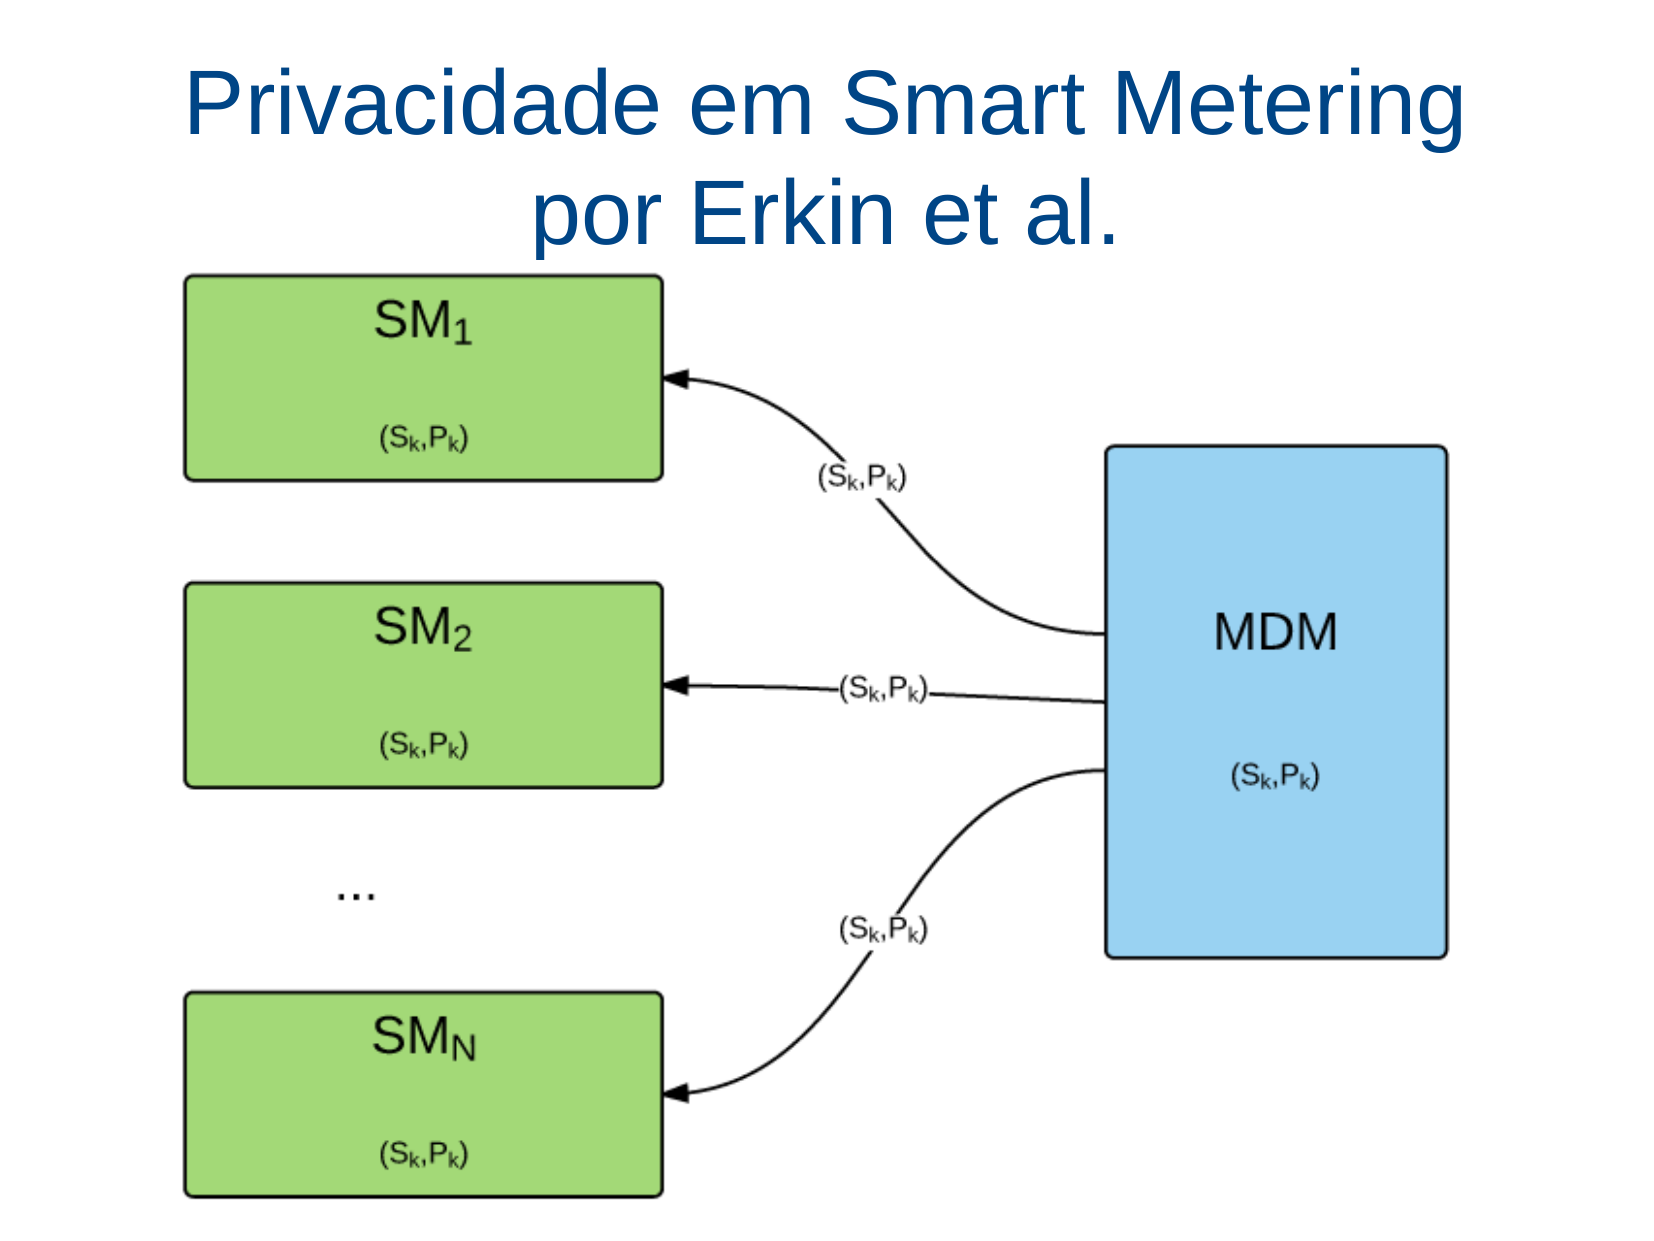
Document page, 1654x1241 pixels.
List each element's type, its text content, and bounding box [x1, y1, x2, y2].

title Privacidade em Smart Metering por Erkin et al. [82, 42, 1571, 263]
picture [164, 260, 1479, 1207]
